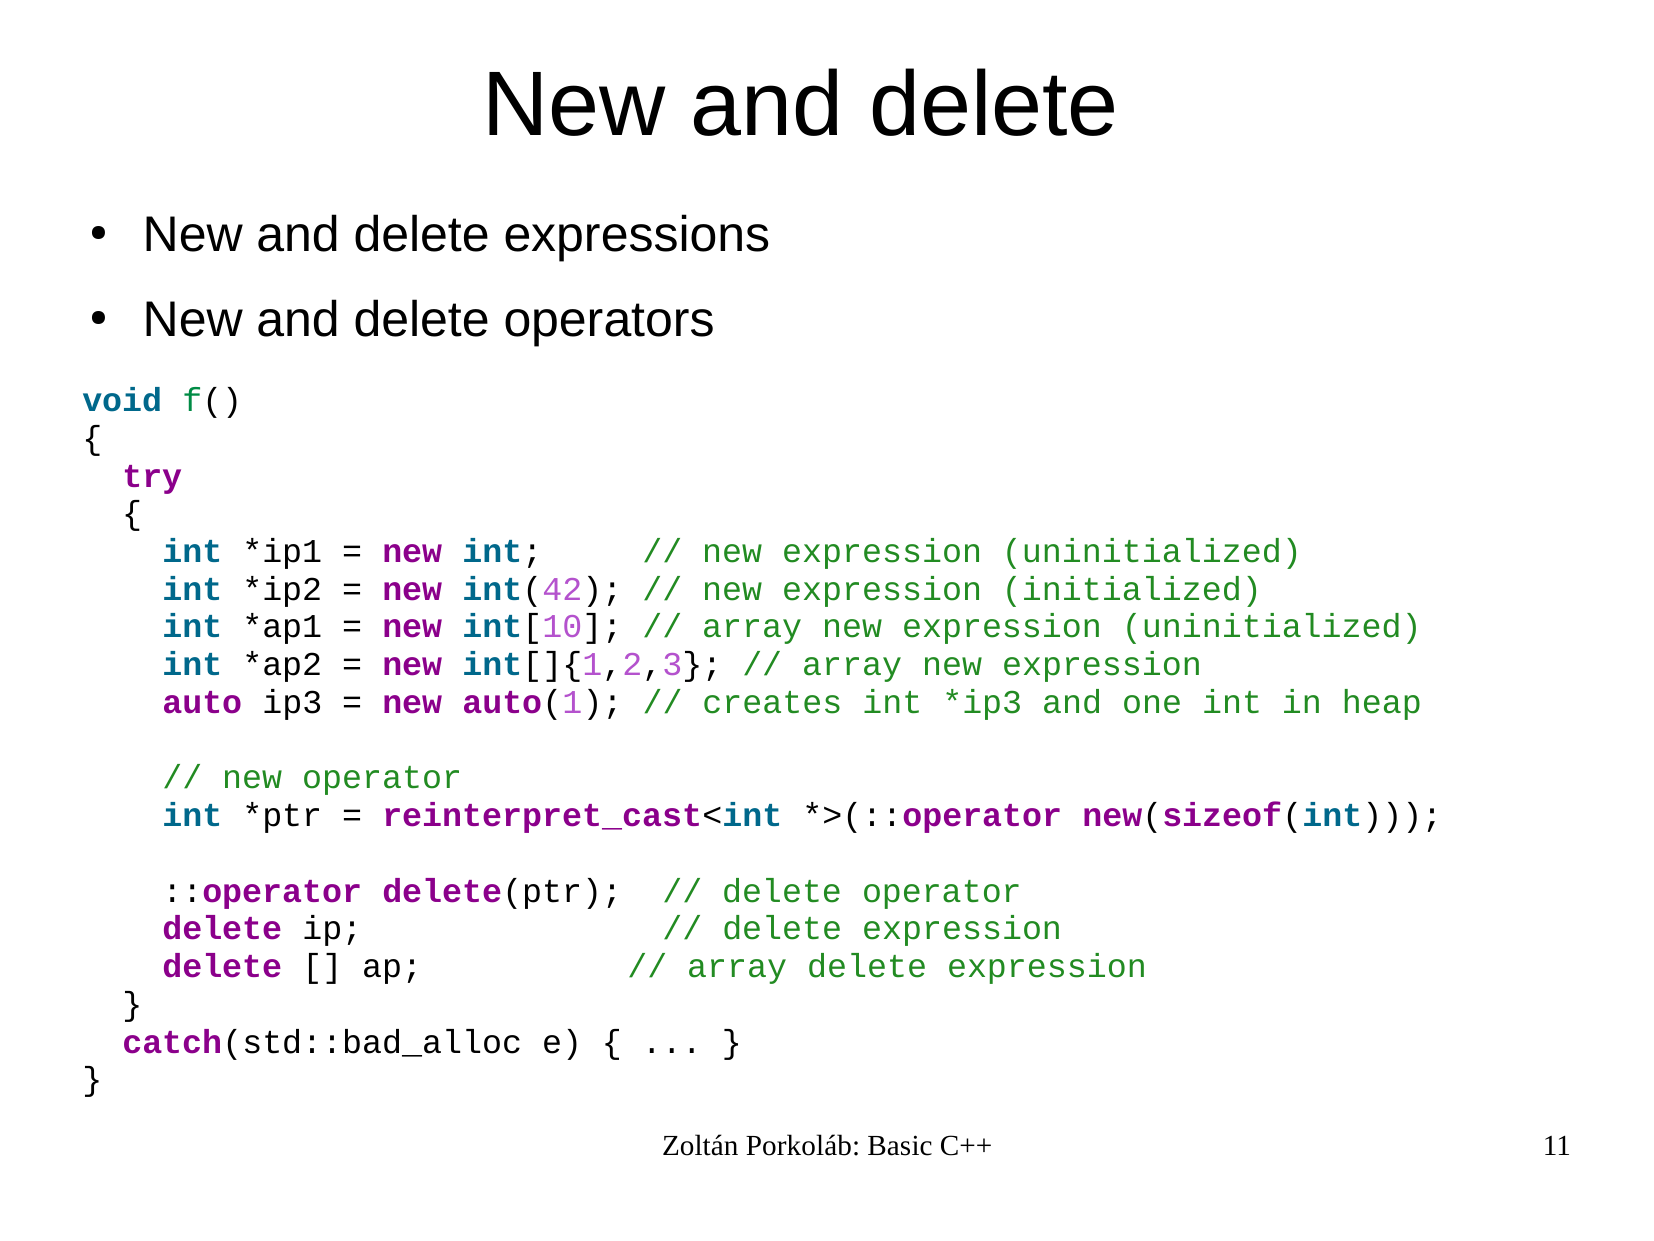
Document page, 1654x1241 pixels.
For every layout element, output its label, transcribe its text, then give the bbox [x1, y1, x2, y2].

title New and delete [56, 0, 1546, 208]
list New and delete expressions New and delete operators [71, 125, 1606, 376]
text_box void f() { try { int *ip1 = new int; // new expression (uninitialized) int *ip2 = new int(42); // new expression (initialized) int *ap1 = new int[10]; // array new expression (uninitialized) int *ap2 = new int[]{1,2,3}; // array new expression auto ip3 = new auto(1); // creates int *ip3 and one int in heap // new operator int *ptr = reinterpret_cast<int *>(::operator new(sizeof(int))); ::operator delete(ptr); // delete operator delete ip; // delete expression delete [] ap; // array delete expression } catch(std::bad_alloc e) { ... } } [67, 376, 1631, 1241]
